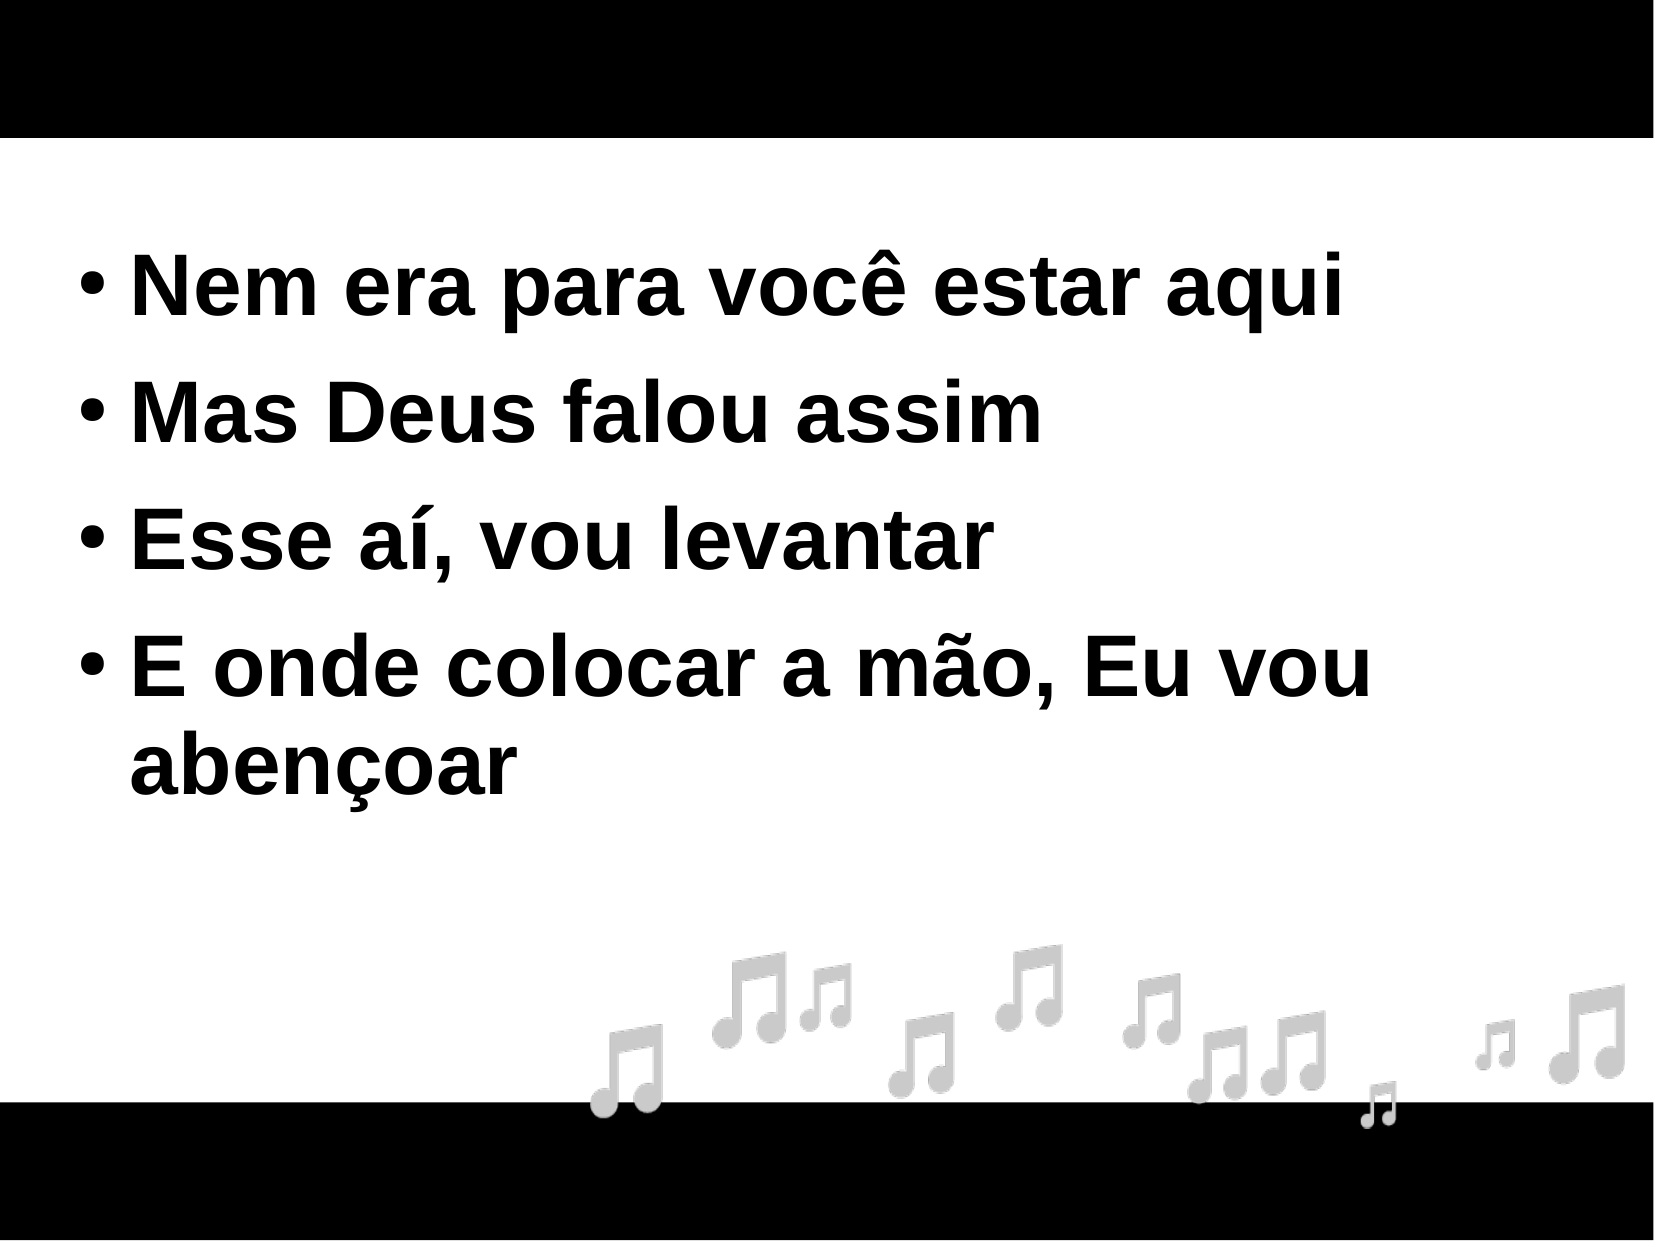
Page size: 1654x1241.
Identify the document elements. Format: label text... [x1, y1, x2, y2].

list Nem era para você estar aqui Mas Deus falou assim Esse aí, vou levantar E onde colocar a mão, Eu vou abençoar [59, 236, 1595, 1024]
